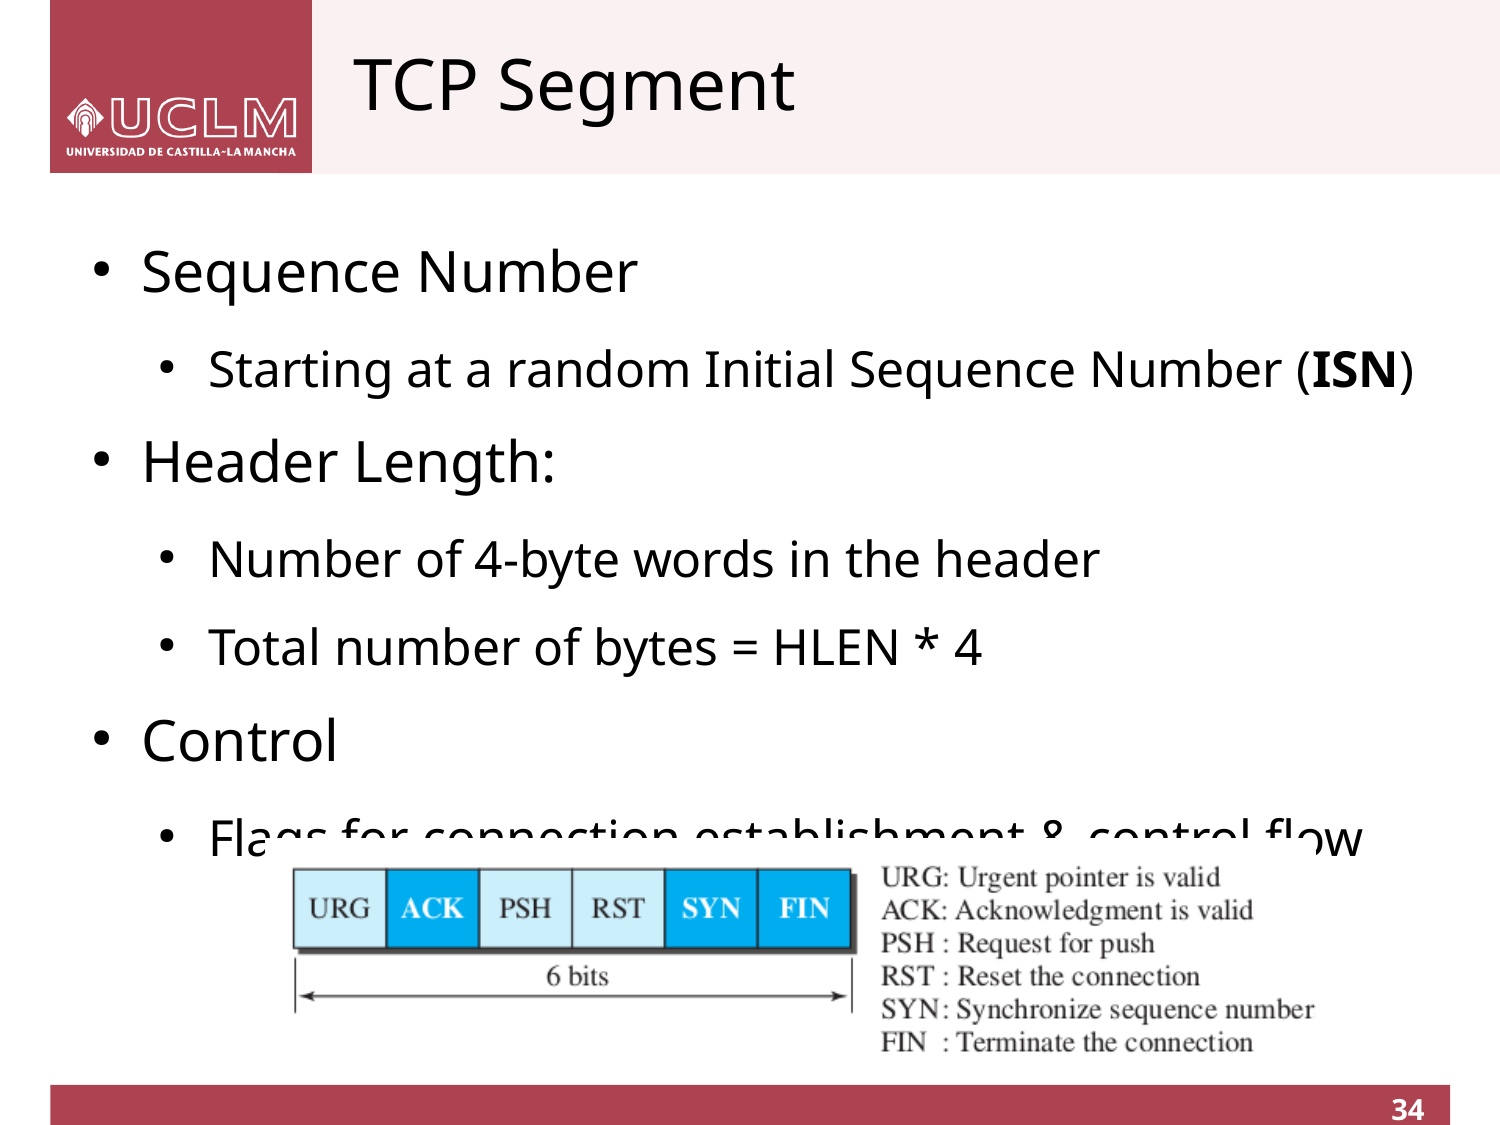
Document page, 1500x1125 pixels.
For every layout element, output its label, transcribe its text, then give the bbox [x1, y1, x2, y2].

list Sequence Number Starting at a random Initial Sequence Number (ISN) Header Length: Number of 4-byte words in the header Total number of bytes = HLEN * 4 Control Flags for connection establishment & control flow [74, 231, 1425, 884]
picture [265, 838, 1316, 1080]
picture [50, 0, 312, 173]
title TCP Segment [353, 6, 1425, 168]
